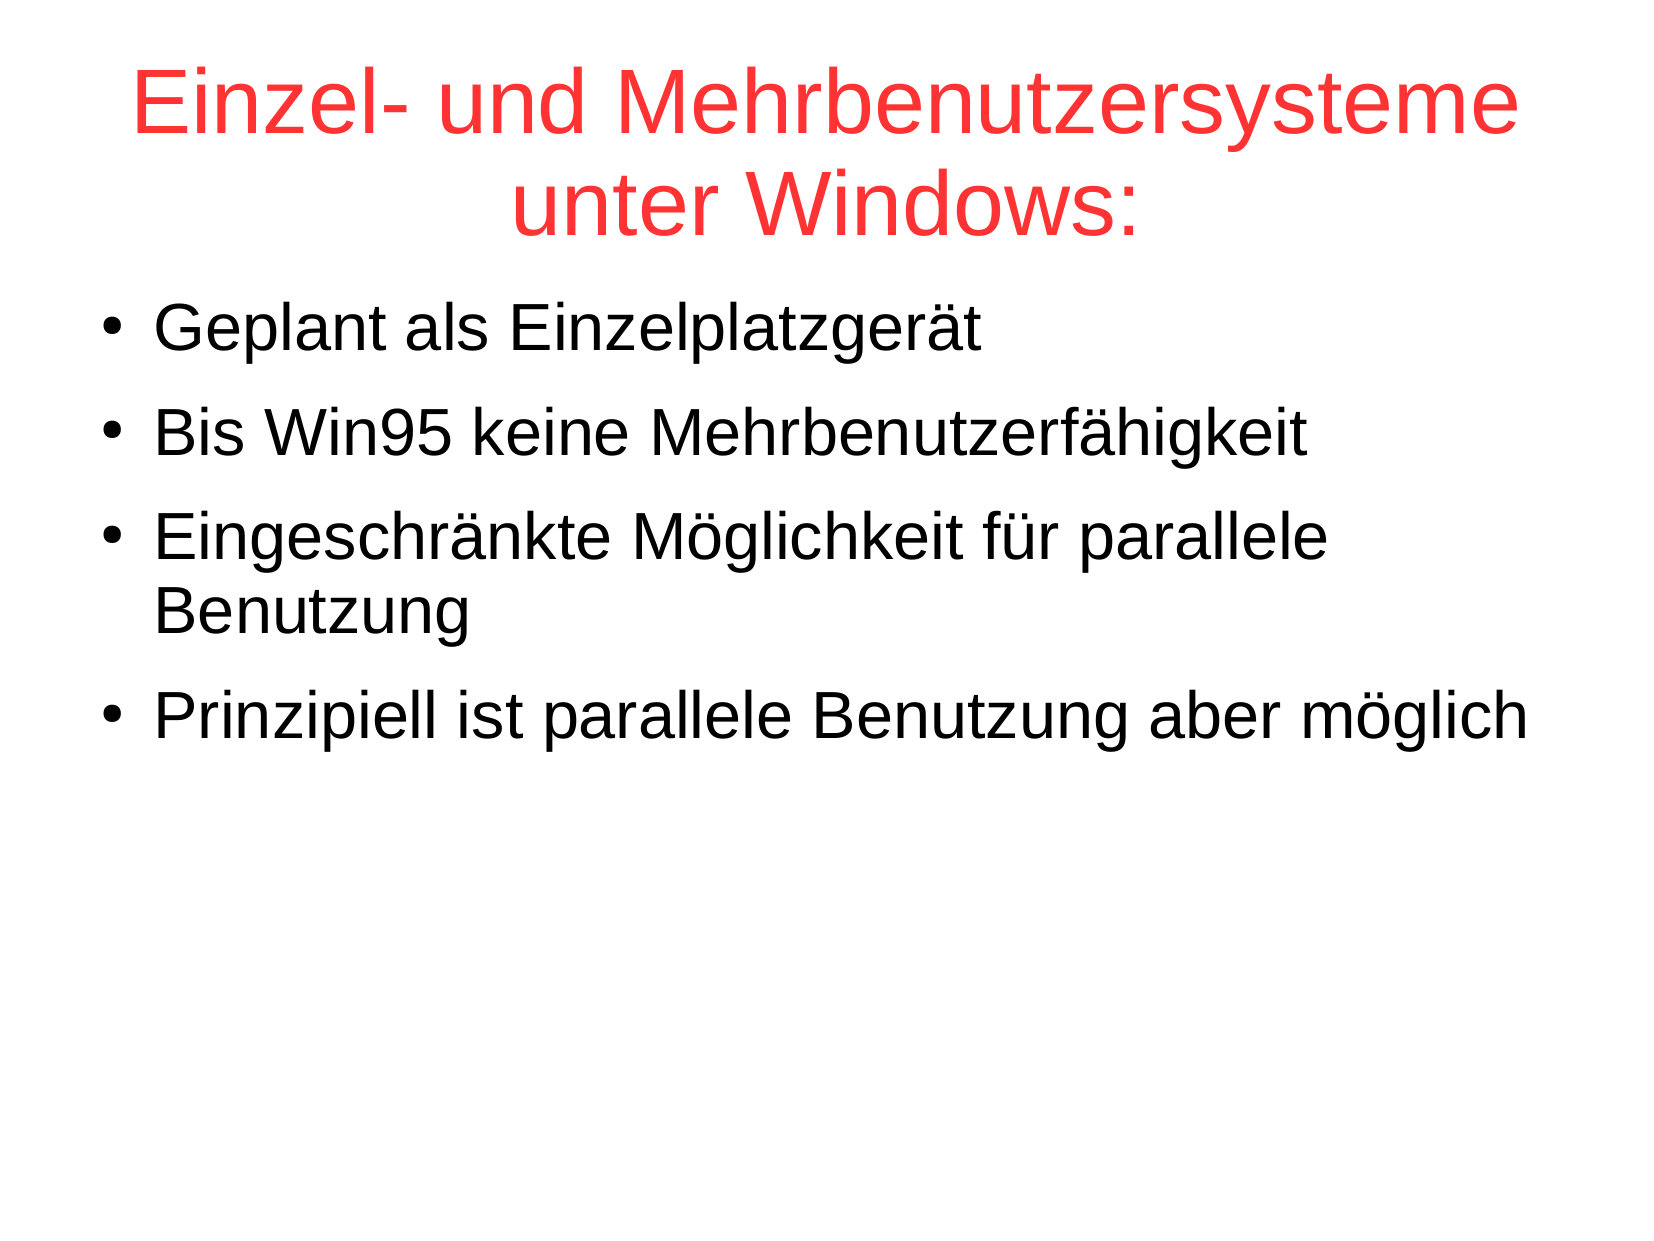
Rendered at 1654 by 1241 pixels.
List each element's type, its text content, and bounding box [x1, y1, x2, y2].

title Einzel- und Mehrbenutzersysteme unter Windows: [82, 49, 1571, 257]
list Geplant als Einzelplatzgerät Bis Win95 keine Mehrbenutzerfähigkeit Eingeschränkte Möglichkeit für parallele Benutzung Prinzipiell ist parallele Benutzung aber möglich [82, 290, 1571, 1109]
